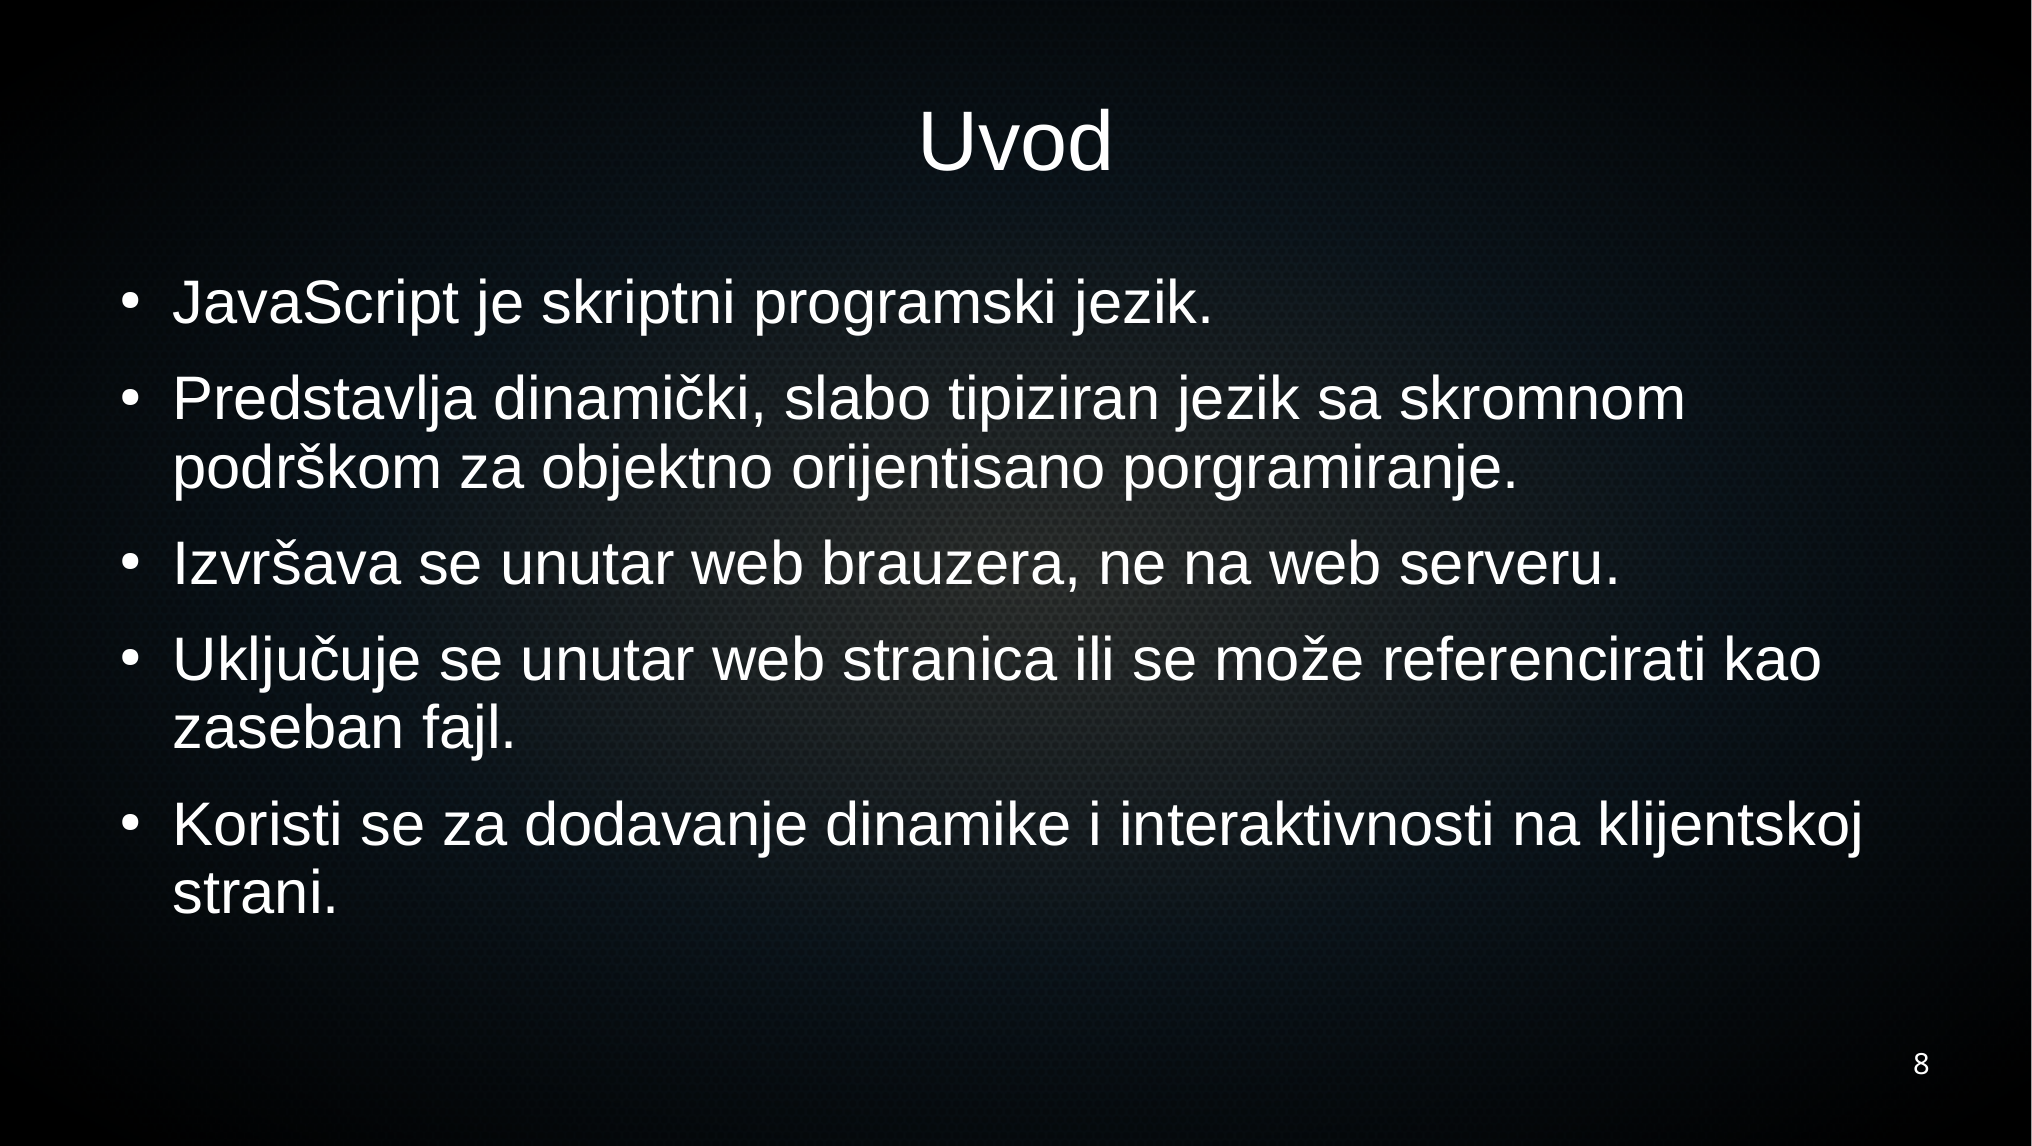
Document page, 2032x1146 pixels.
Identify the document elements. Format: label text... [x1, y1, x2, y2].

picture [0, 0, 2032, 1146]
title Uvod [101, 45, 1930, 237]
list JavaScript je skriptni programski jezik. Predstavlja dinamički, slabo tipiziran jezik sa skromnom podrškom za objektno orijentisano porgramiranje. Izvršava se unutar web brauzera, ne na web serveru. Uključuje se unutar web stranica ili se može referencirati kao zaseban fajl. Koristi se za dodavanje dinamike i interaktivnosti na klijentskoj strani. [101, 268, 1890, 933]
